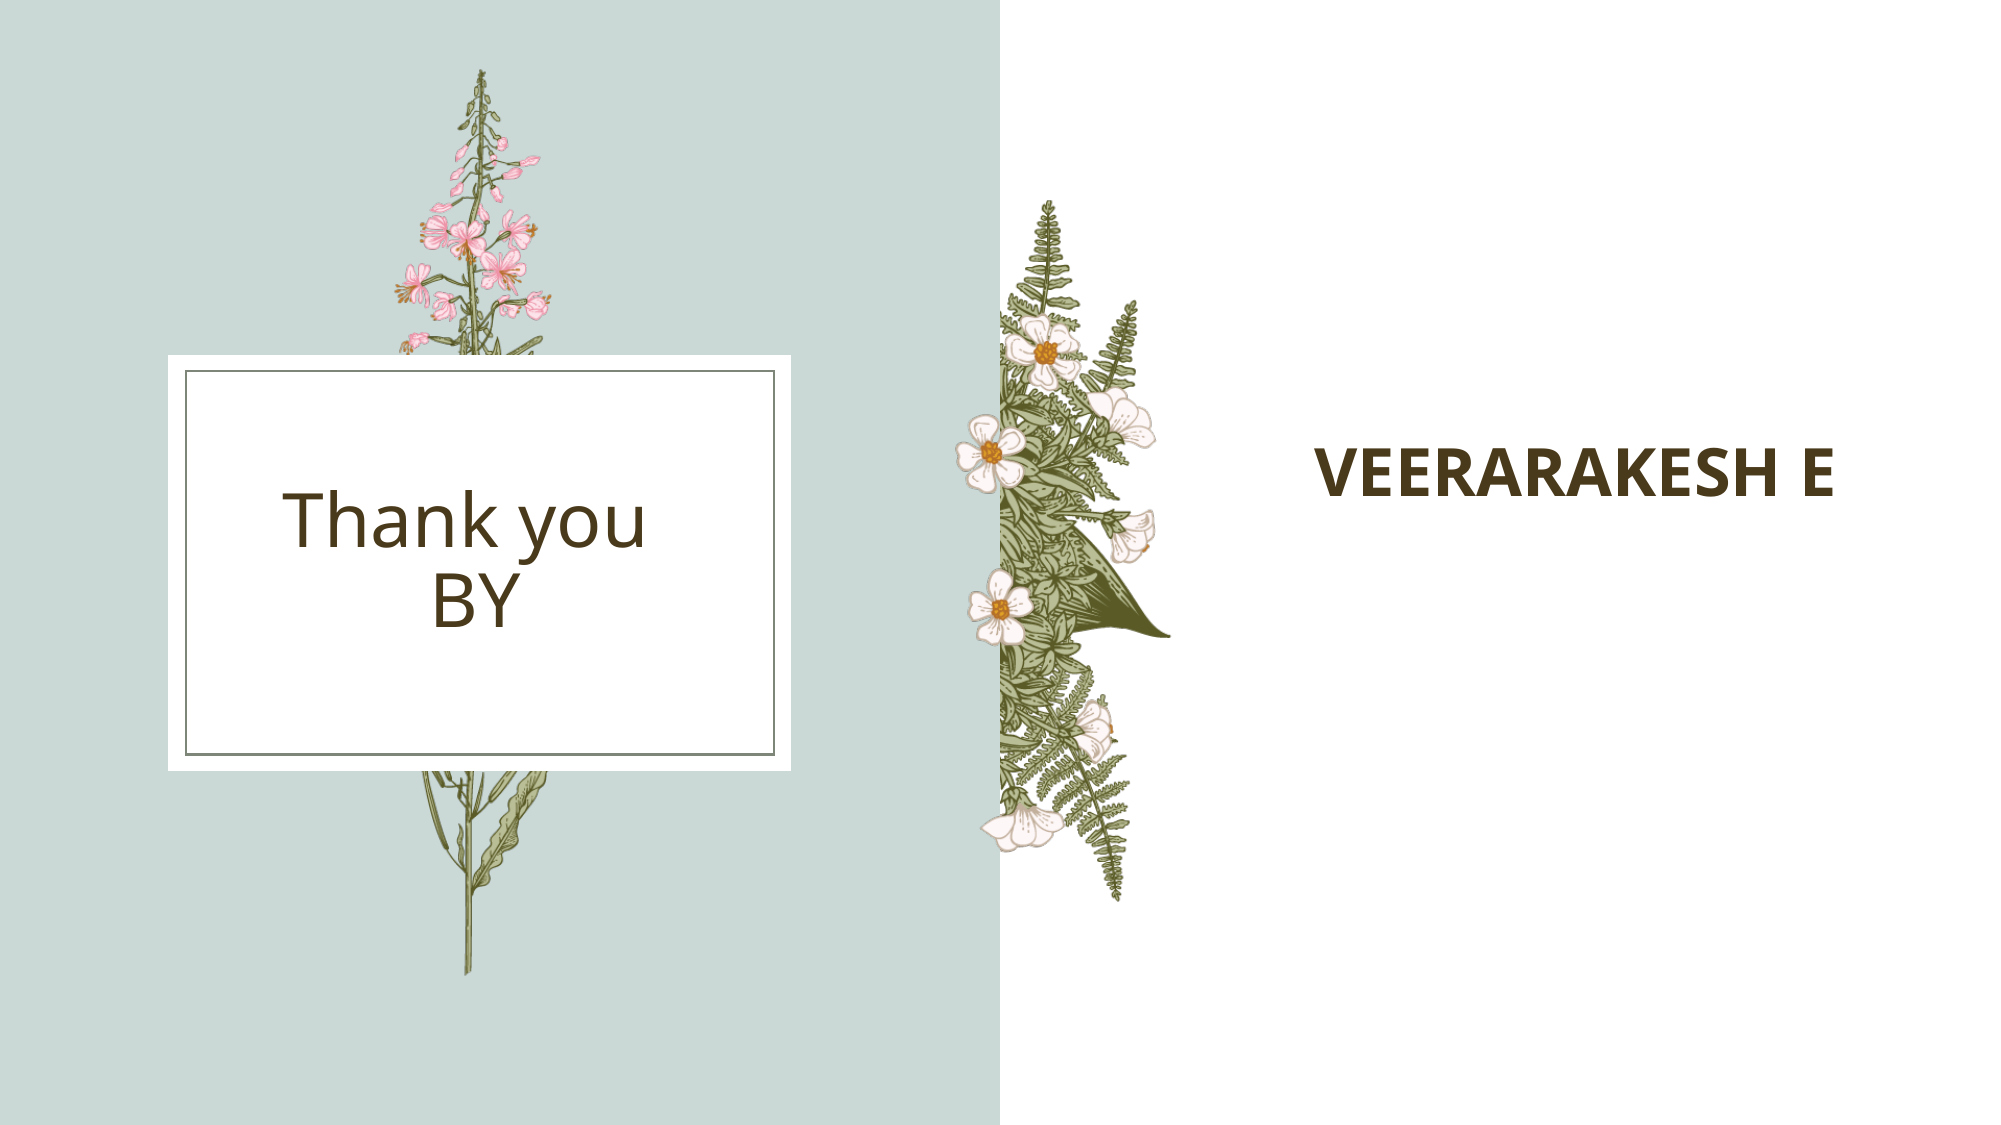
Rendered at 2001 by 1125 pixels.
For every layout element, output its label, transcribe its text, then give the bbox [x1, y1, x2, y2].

title Thank you BY [241, 473, 710, 653]
list VEERARAKESH E [1266, 263, 1885, 859]
